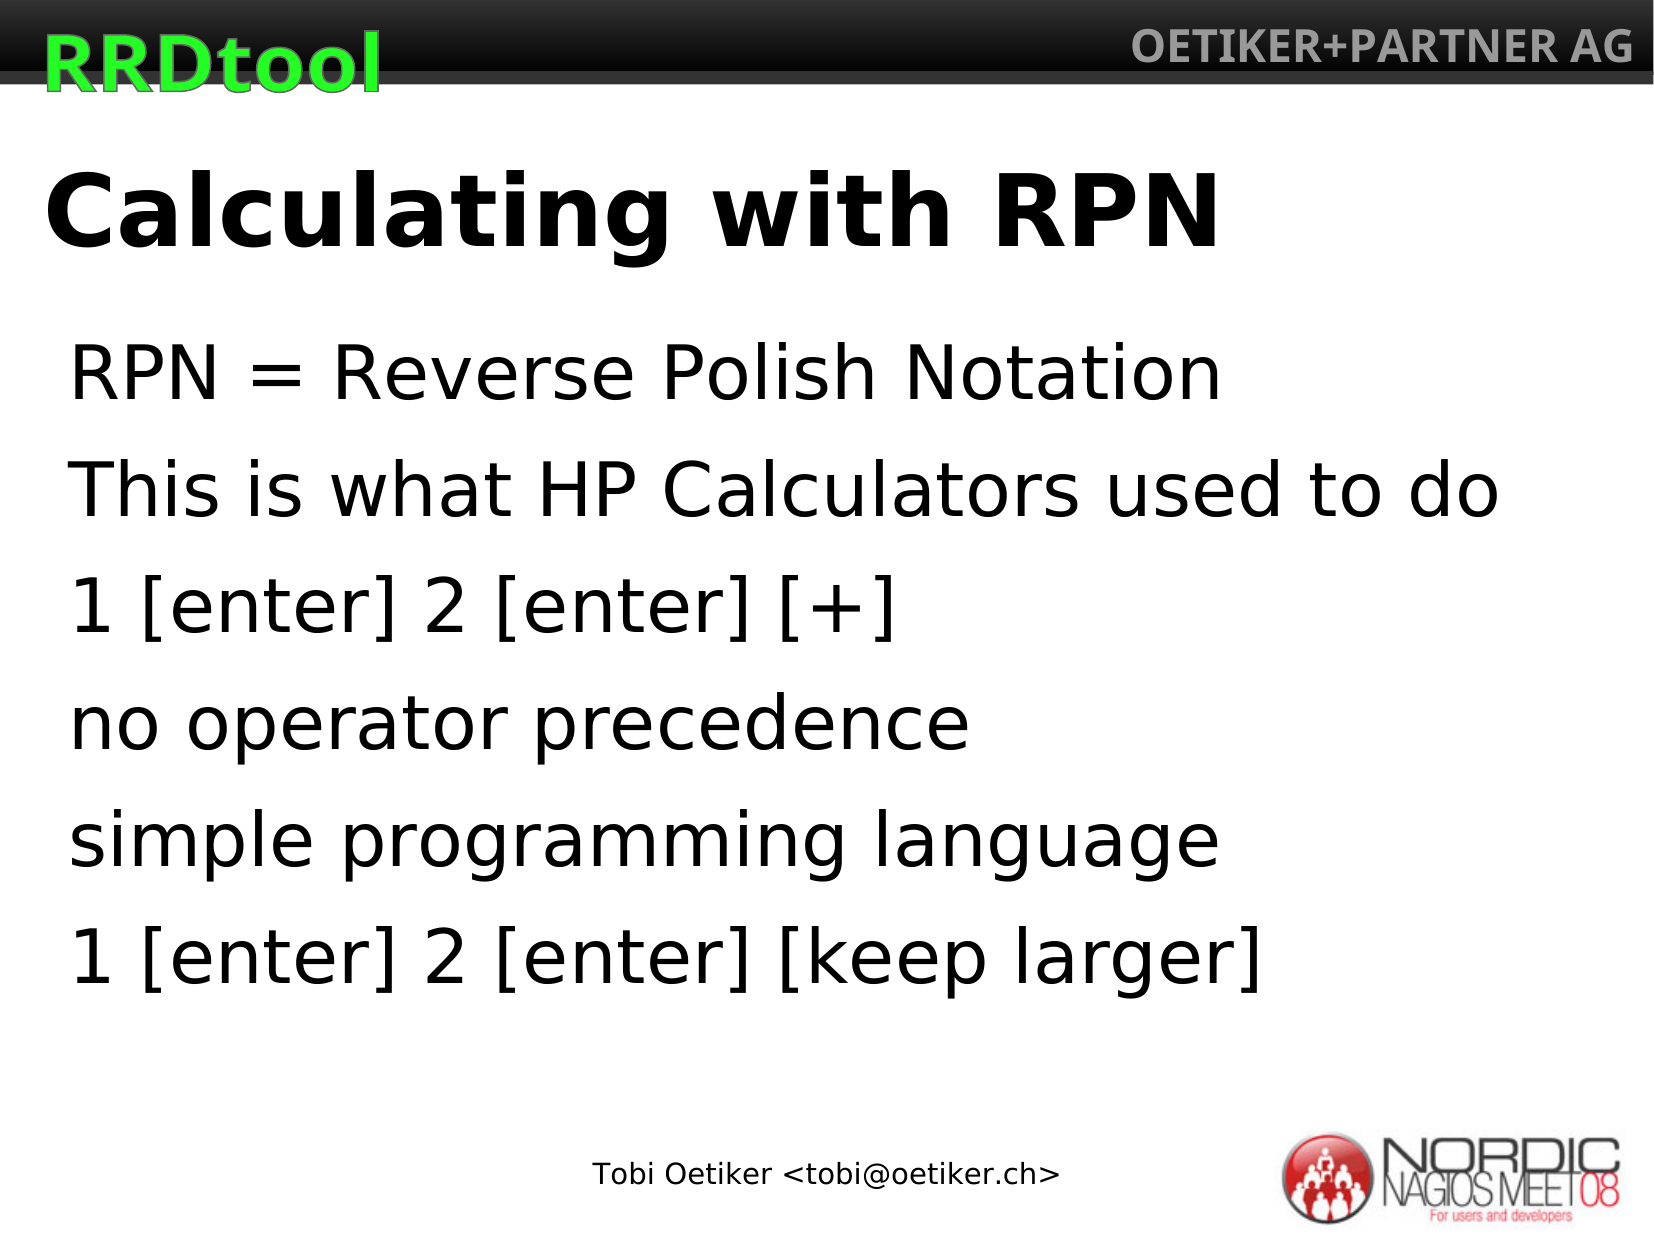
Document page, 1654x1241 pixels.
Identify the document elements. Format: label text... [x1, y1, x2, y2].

list RPN = Reverse Polish Notation This is what HP Calculators used to do 1 [enter] 2 [enter] [+] no operator precedence simple programming language 1 [enter] 2 [enter] [keep larger] [50, 329, 1571, 1099]
picture [1262, 1116, 1654, 1241]
title Calculating with RPN [43, 137, 1582, 287]
